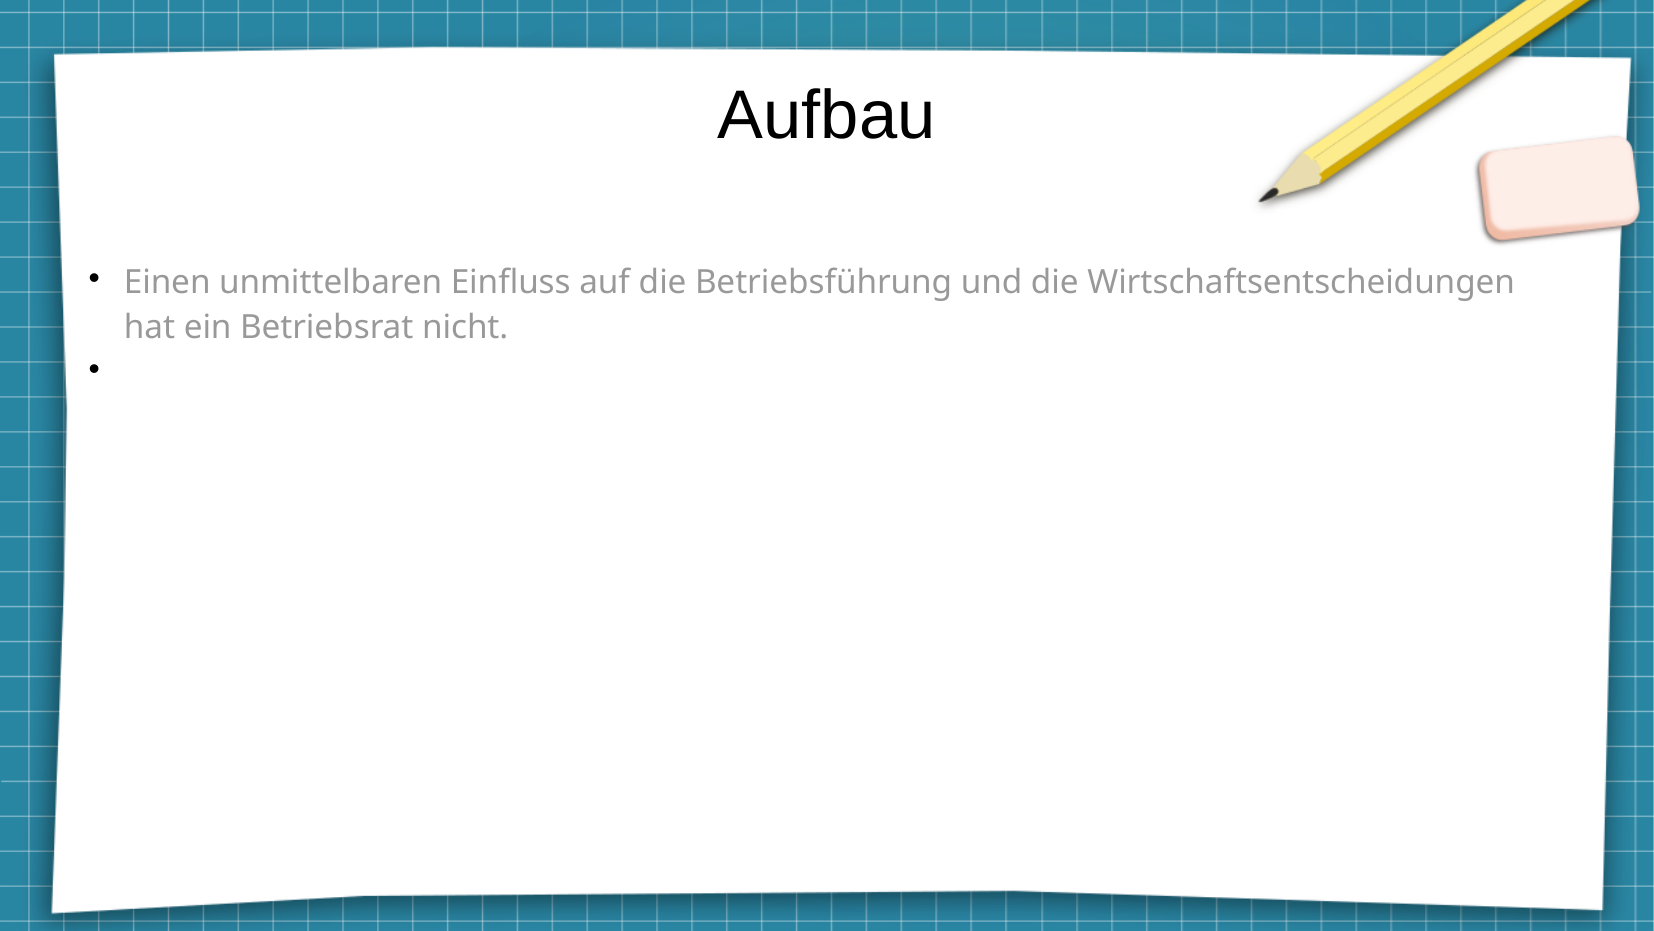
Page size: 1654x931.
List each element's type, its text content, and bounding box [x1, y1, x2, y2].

title Aufbau [82, 37, 1571, 193]
picture [0, 0, 1654, 931]
list Einen unmittelbaren Einfluss auf die Betriebsführung und die Wirtschaftsentscheidungen hat ein Betriebsrat nicht. [88, 257, 1577, 798]
